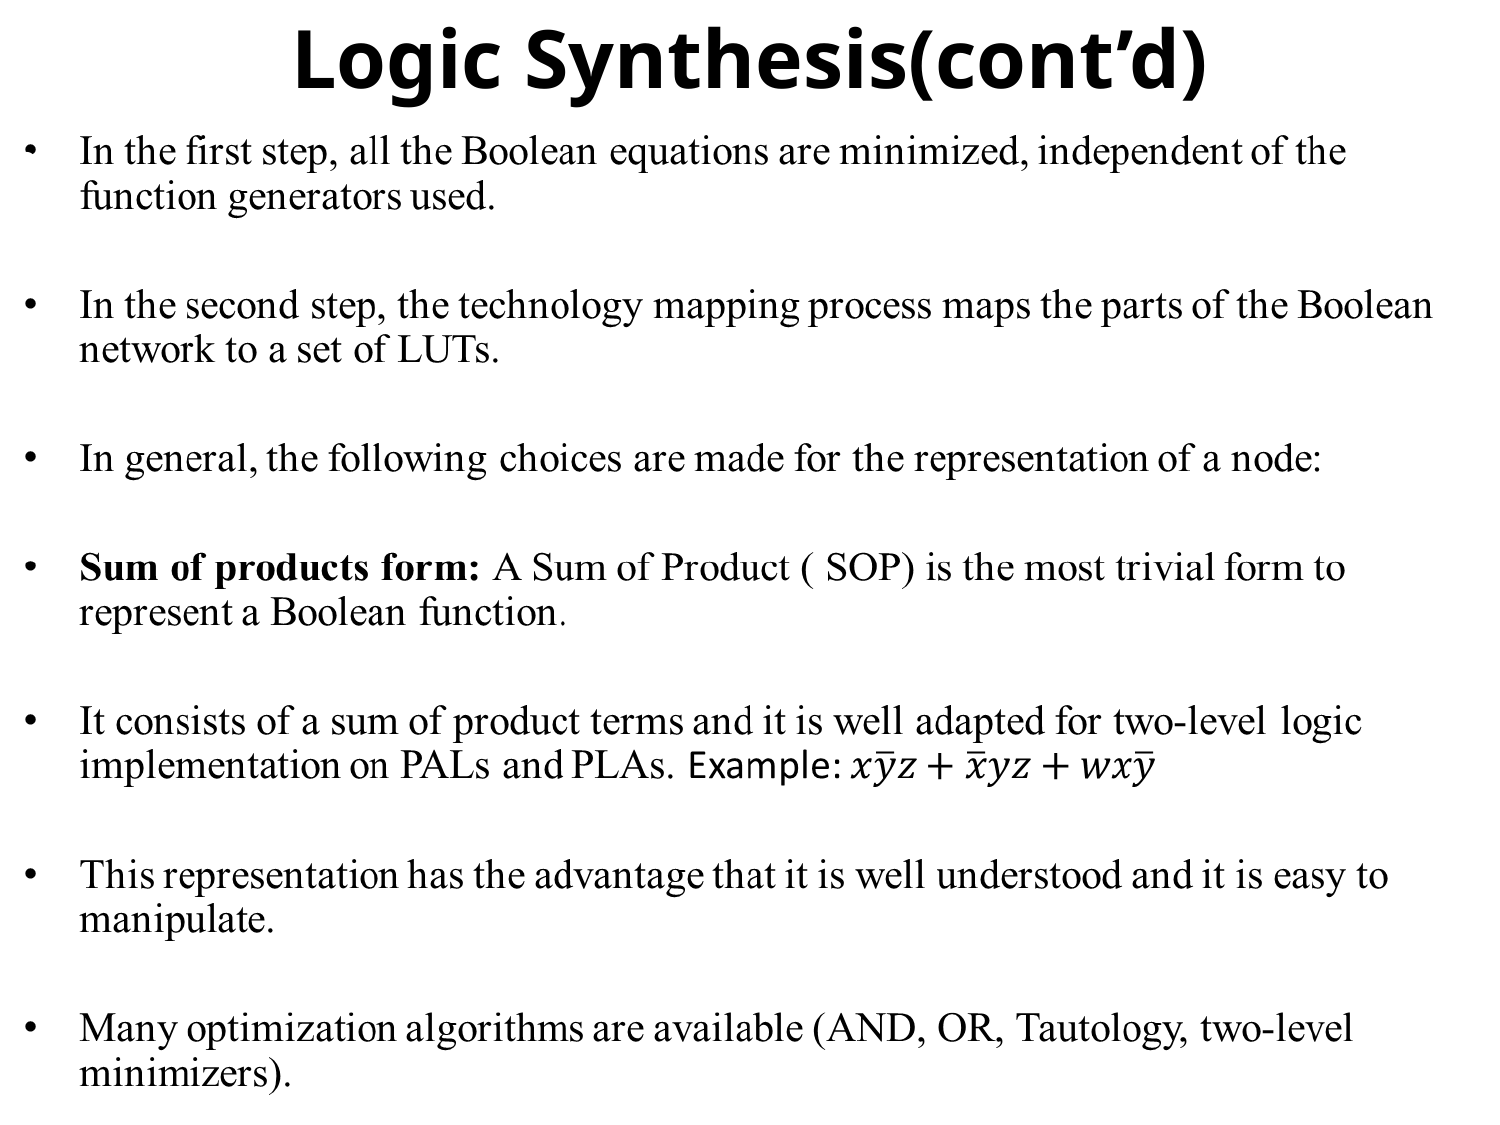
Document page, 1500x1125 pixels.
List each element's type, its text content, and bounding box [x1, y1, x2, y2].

title Logic Synthesis(cont’d) [75, 0, 1425, 112]
list [0, 112, 1500, 1125]
